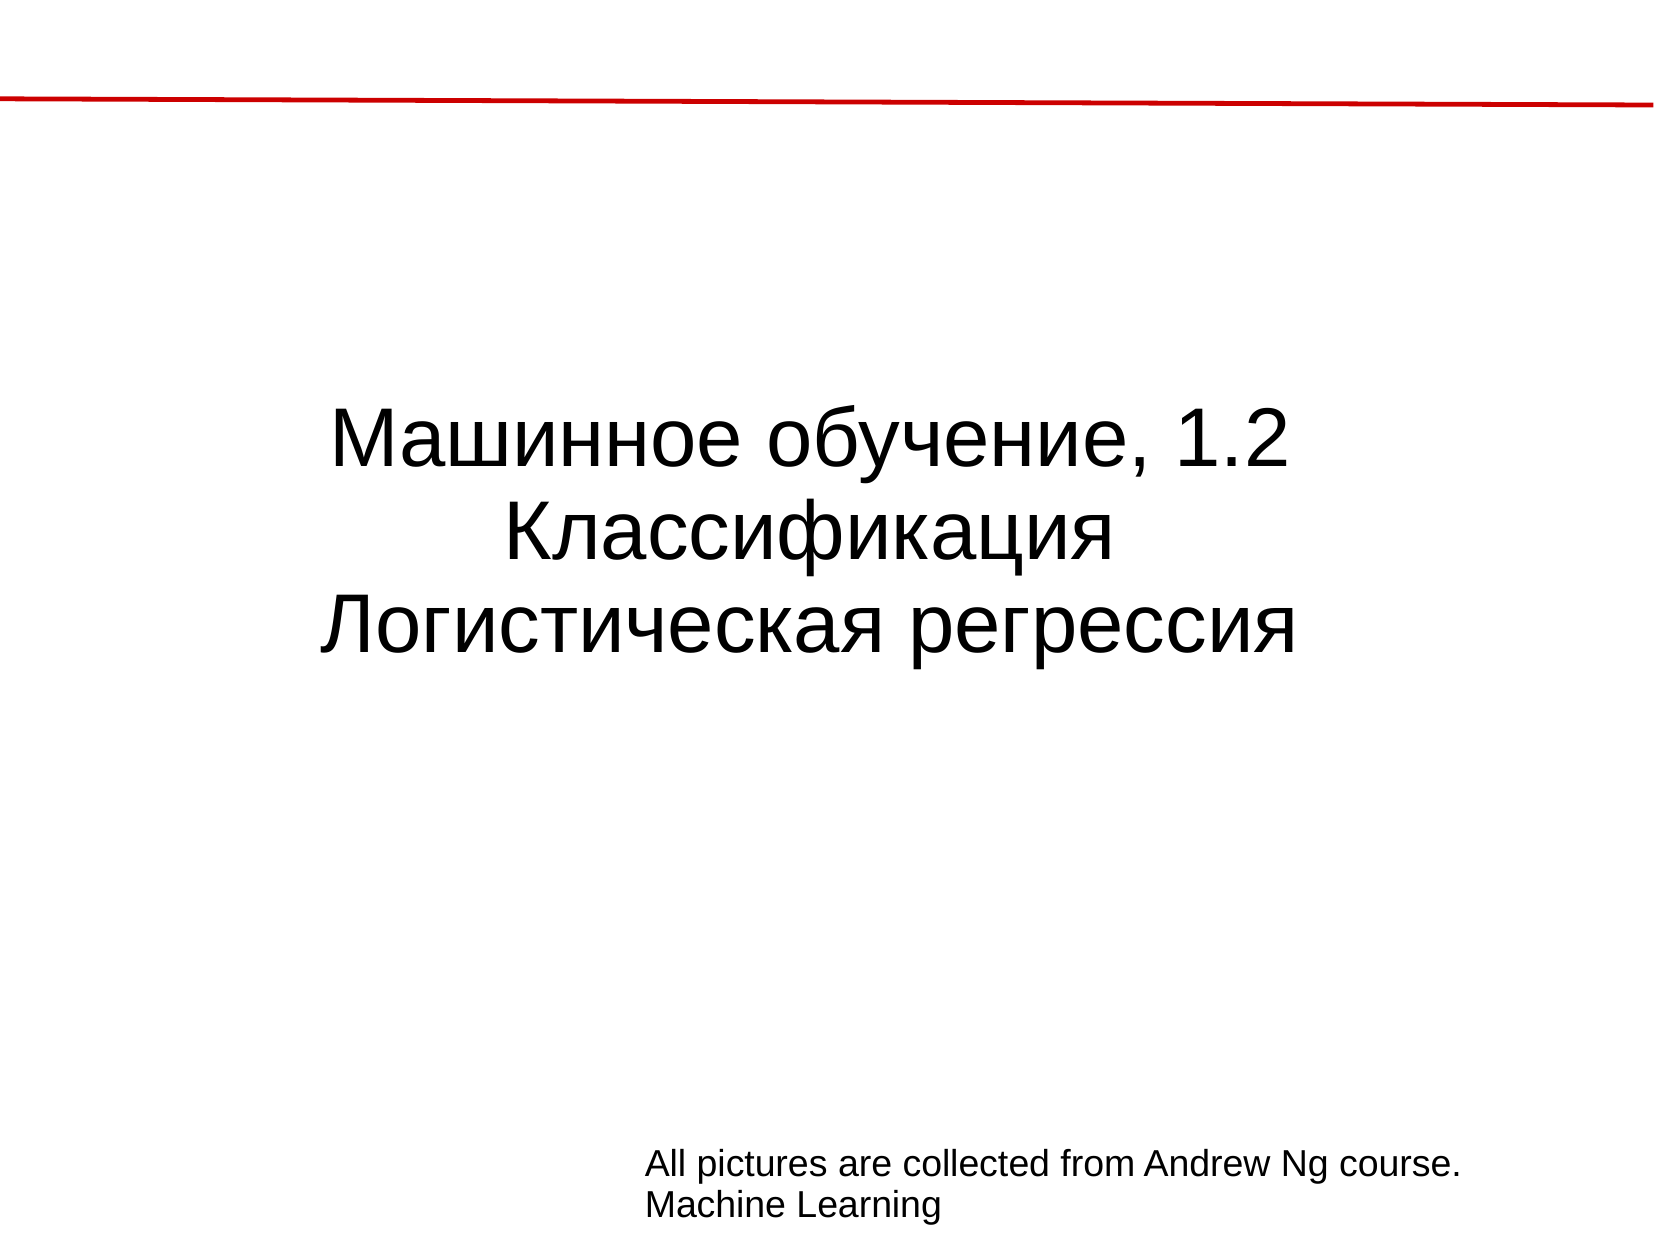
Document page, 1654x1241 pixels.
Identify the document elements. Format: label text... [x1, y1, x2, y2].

text_box All pictures are collected from Andrew Ng course. Machine Learning [630, 1134, 1654, 1234]
text_box Машинное обучение, 1.2 Классификация Логистическая регрессия [225, 384, 1396, 679]
